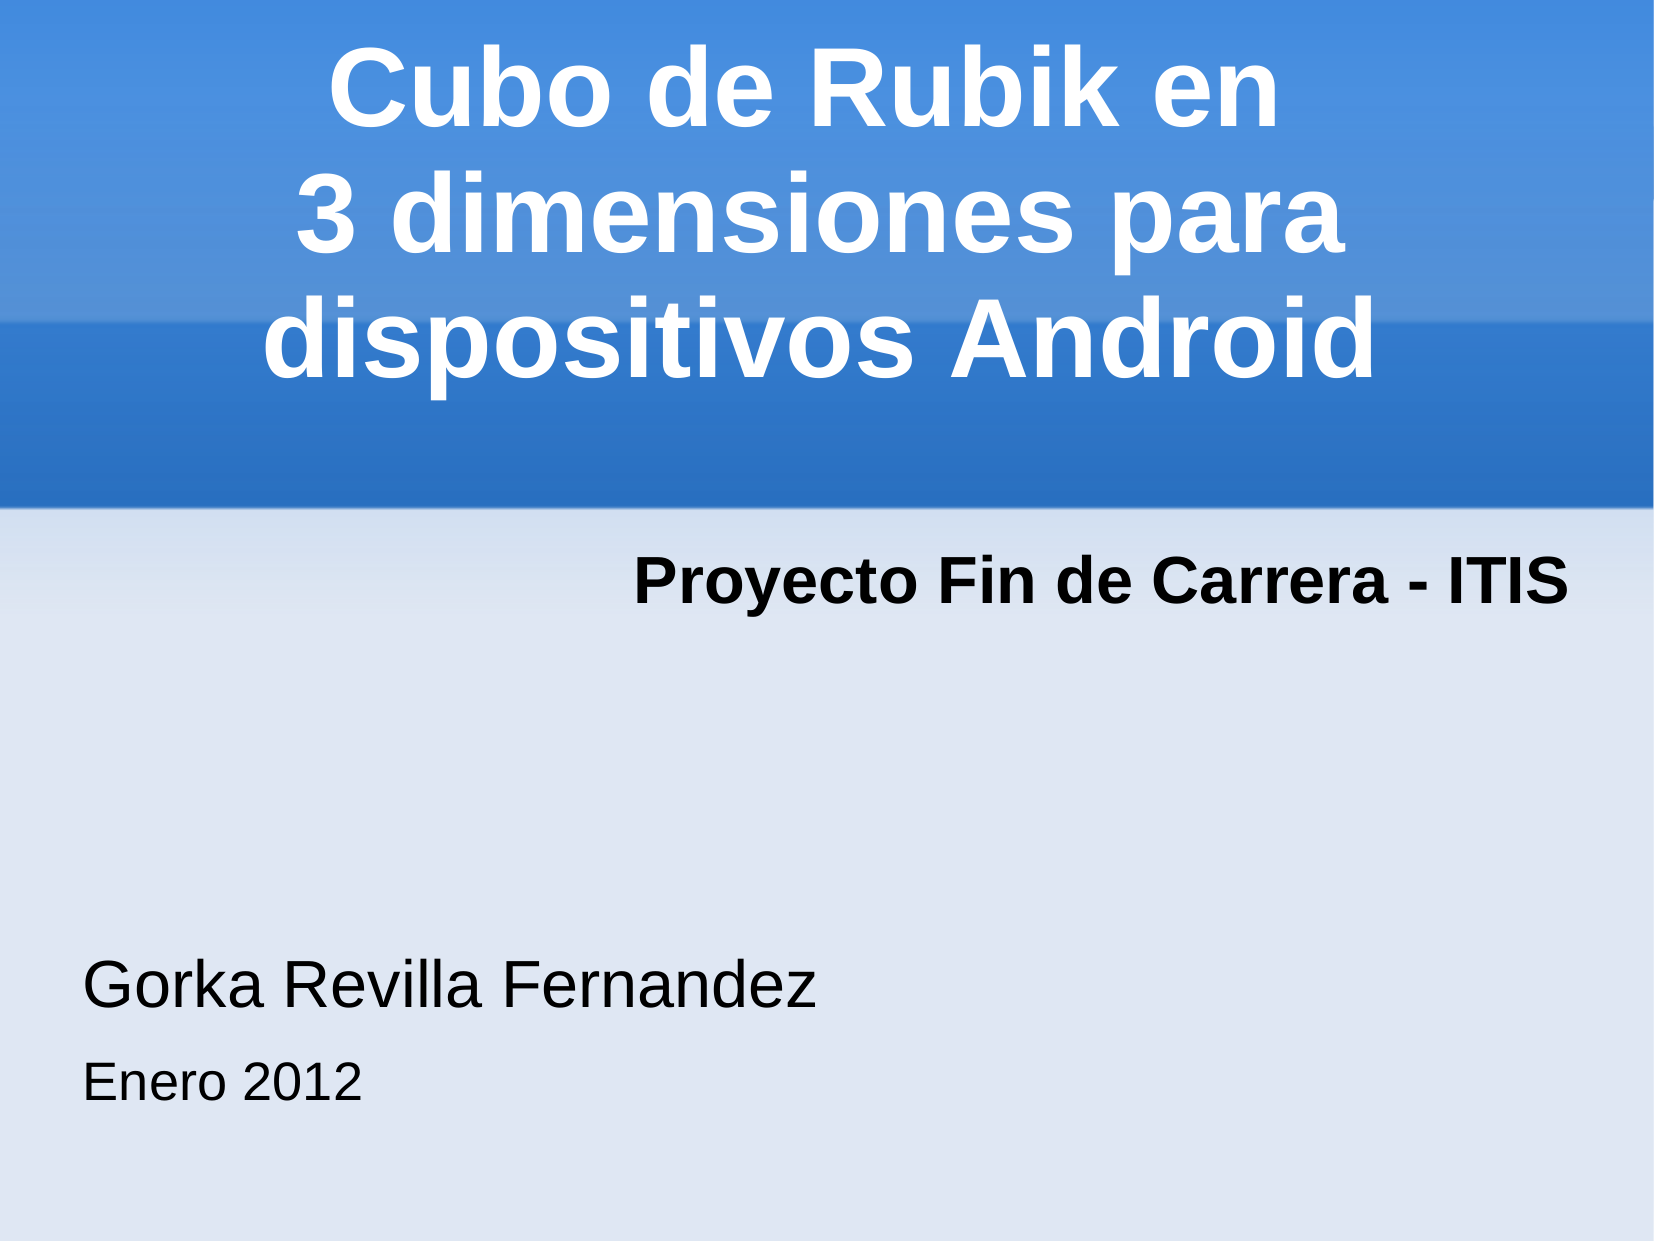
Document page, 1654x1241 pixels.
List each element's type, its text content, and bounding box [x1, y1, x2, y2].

list Proyecto Fin de Carrera - ITIS [590, 543, 1571, 769]
picture [0, 0, 1654, 1241]
list Gorka Revilla Fernandez Enero 2012 [82, 947, 1052, 1241]
title Cubo de Rubik en 3 dimensiones para dispositivos Android [76, 25, 1565, 402]
